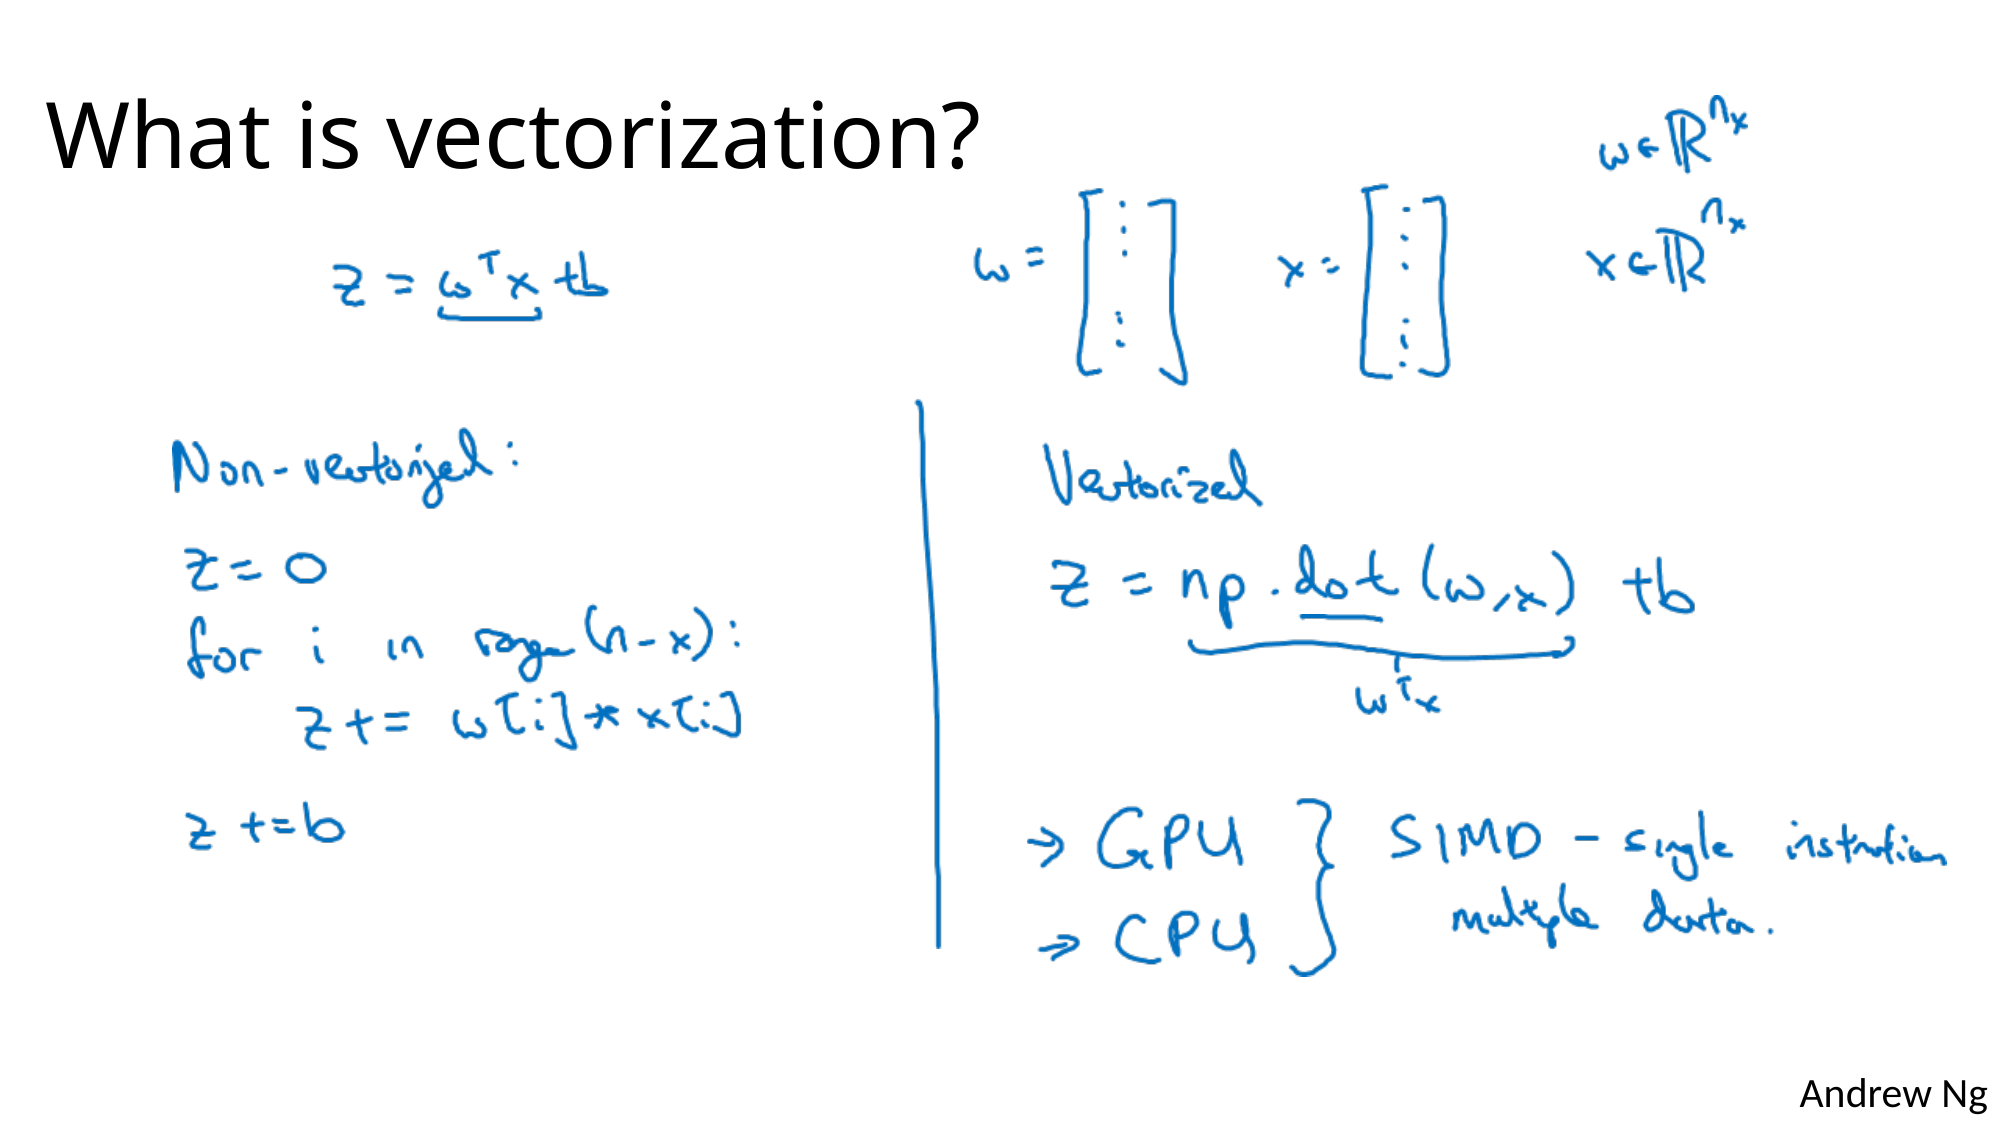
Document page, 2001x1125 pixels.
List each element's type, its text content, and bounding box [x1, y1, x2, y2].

picture [172, 95, 1947, 977]
title What is vectorization? [30, 29, 1755, 248]
